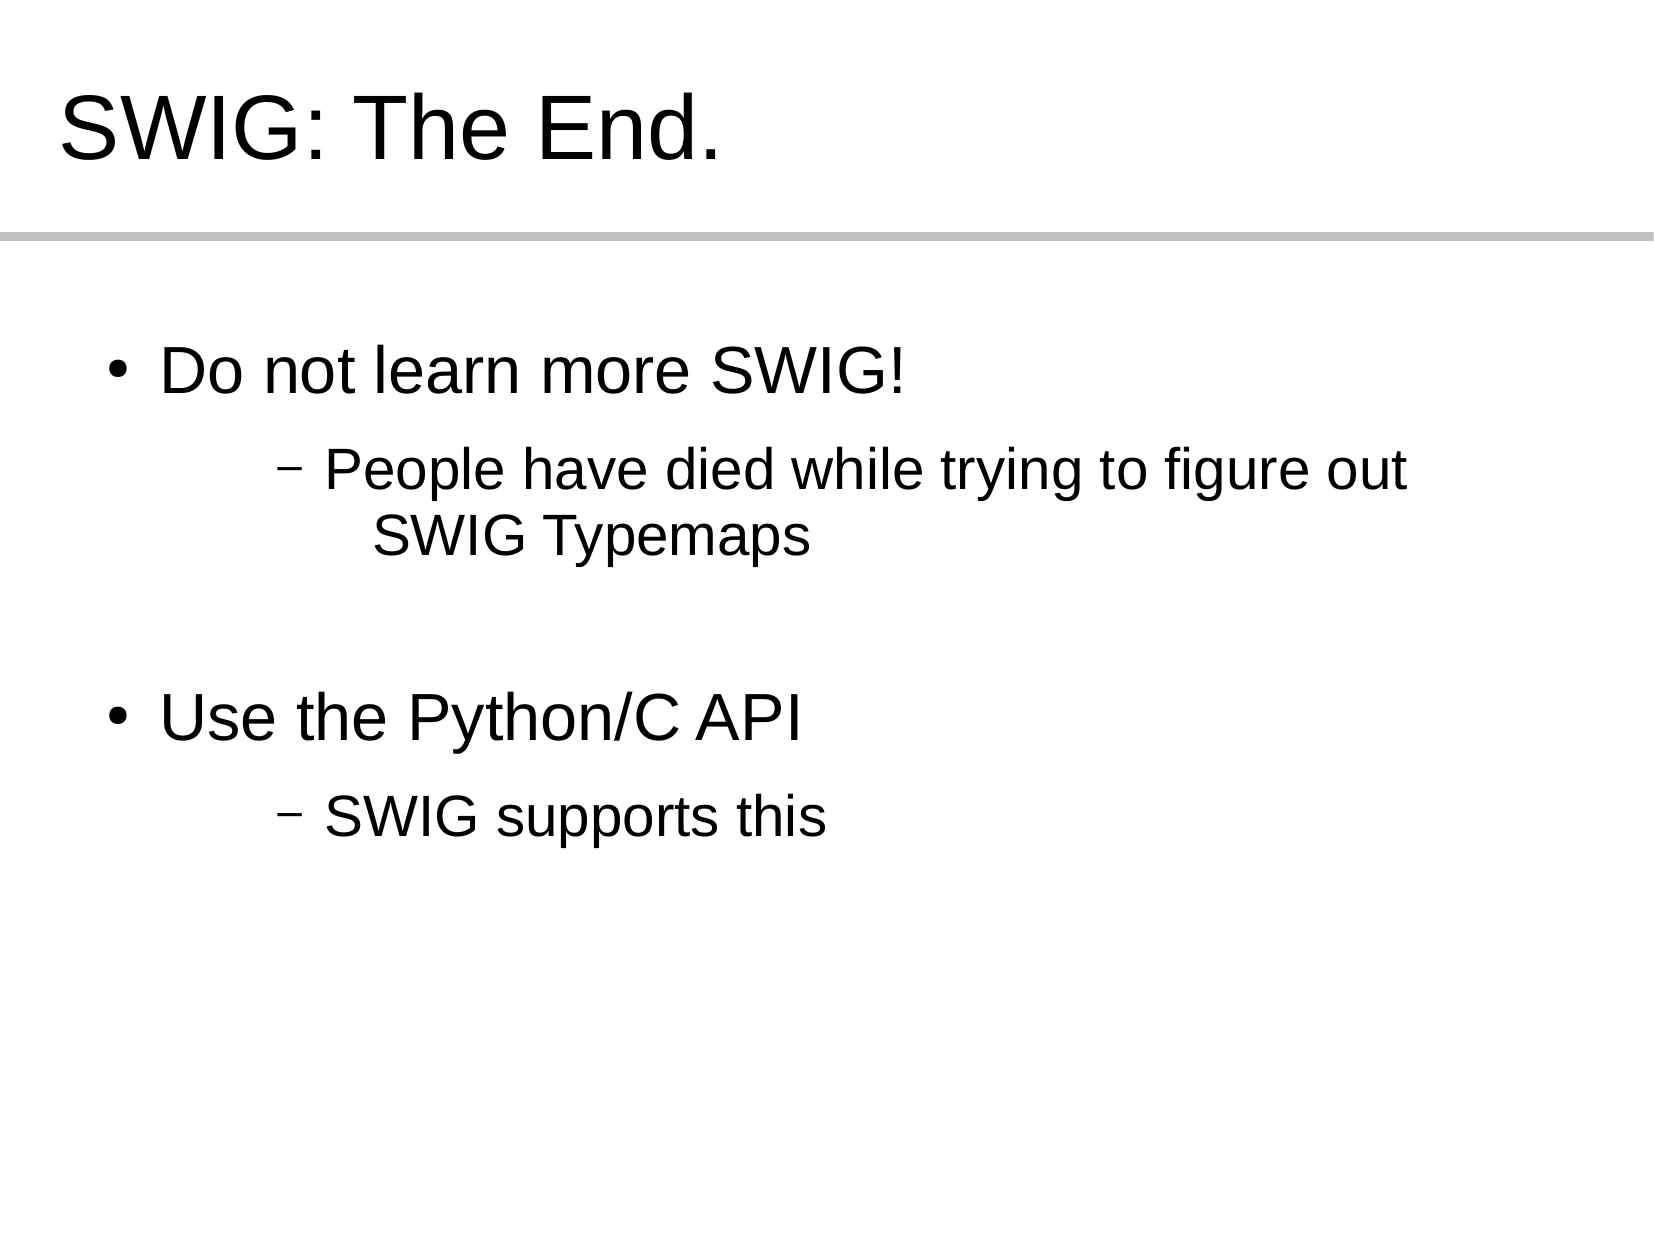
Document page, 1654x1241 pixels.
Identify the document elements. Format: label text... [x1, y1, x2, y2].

list Do not learn more SWIG! People have died while trying to figure out SWIG Typemaps Use the Python/C API SWIG supports this [88, 333, 1571, 1137]
title SWIG: The End. [59, 56, 1595, 200]
